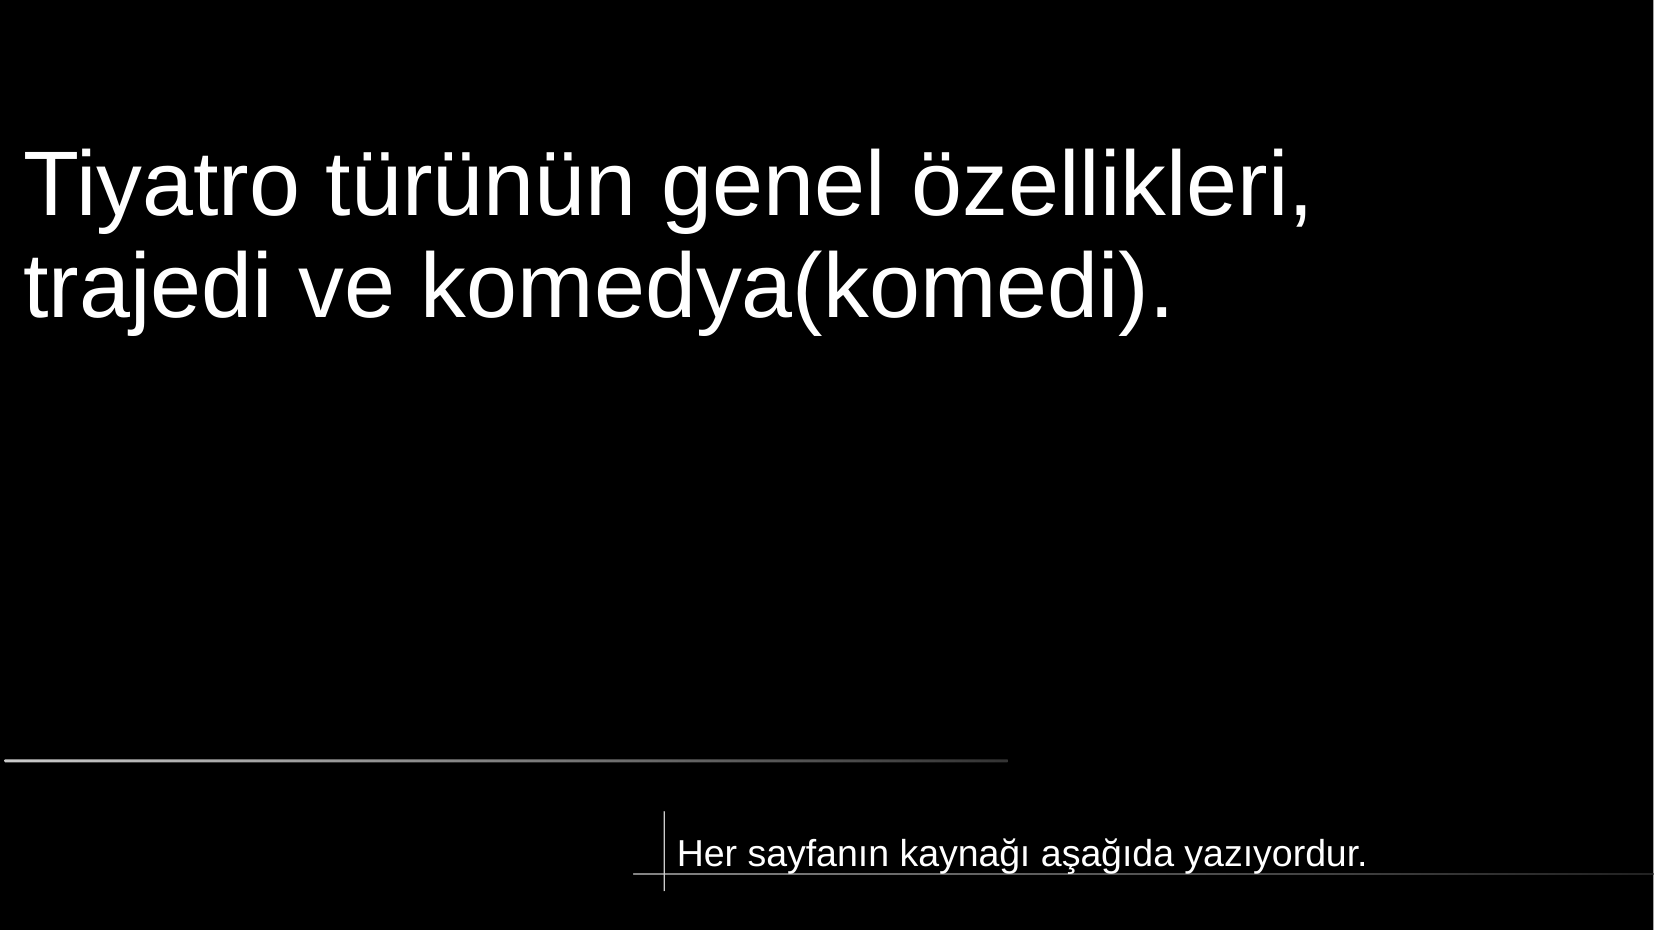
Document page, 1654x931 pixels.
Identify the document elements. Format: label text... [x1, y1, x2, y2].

title Tiyatro türünün genel özellikleri, trajedi ve komedya(komedi). [23, 132, 1501, 338]
text_box Her sayfanın kaynağı aşağıda yazıyordur. [662, 825, 1654, 863]
